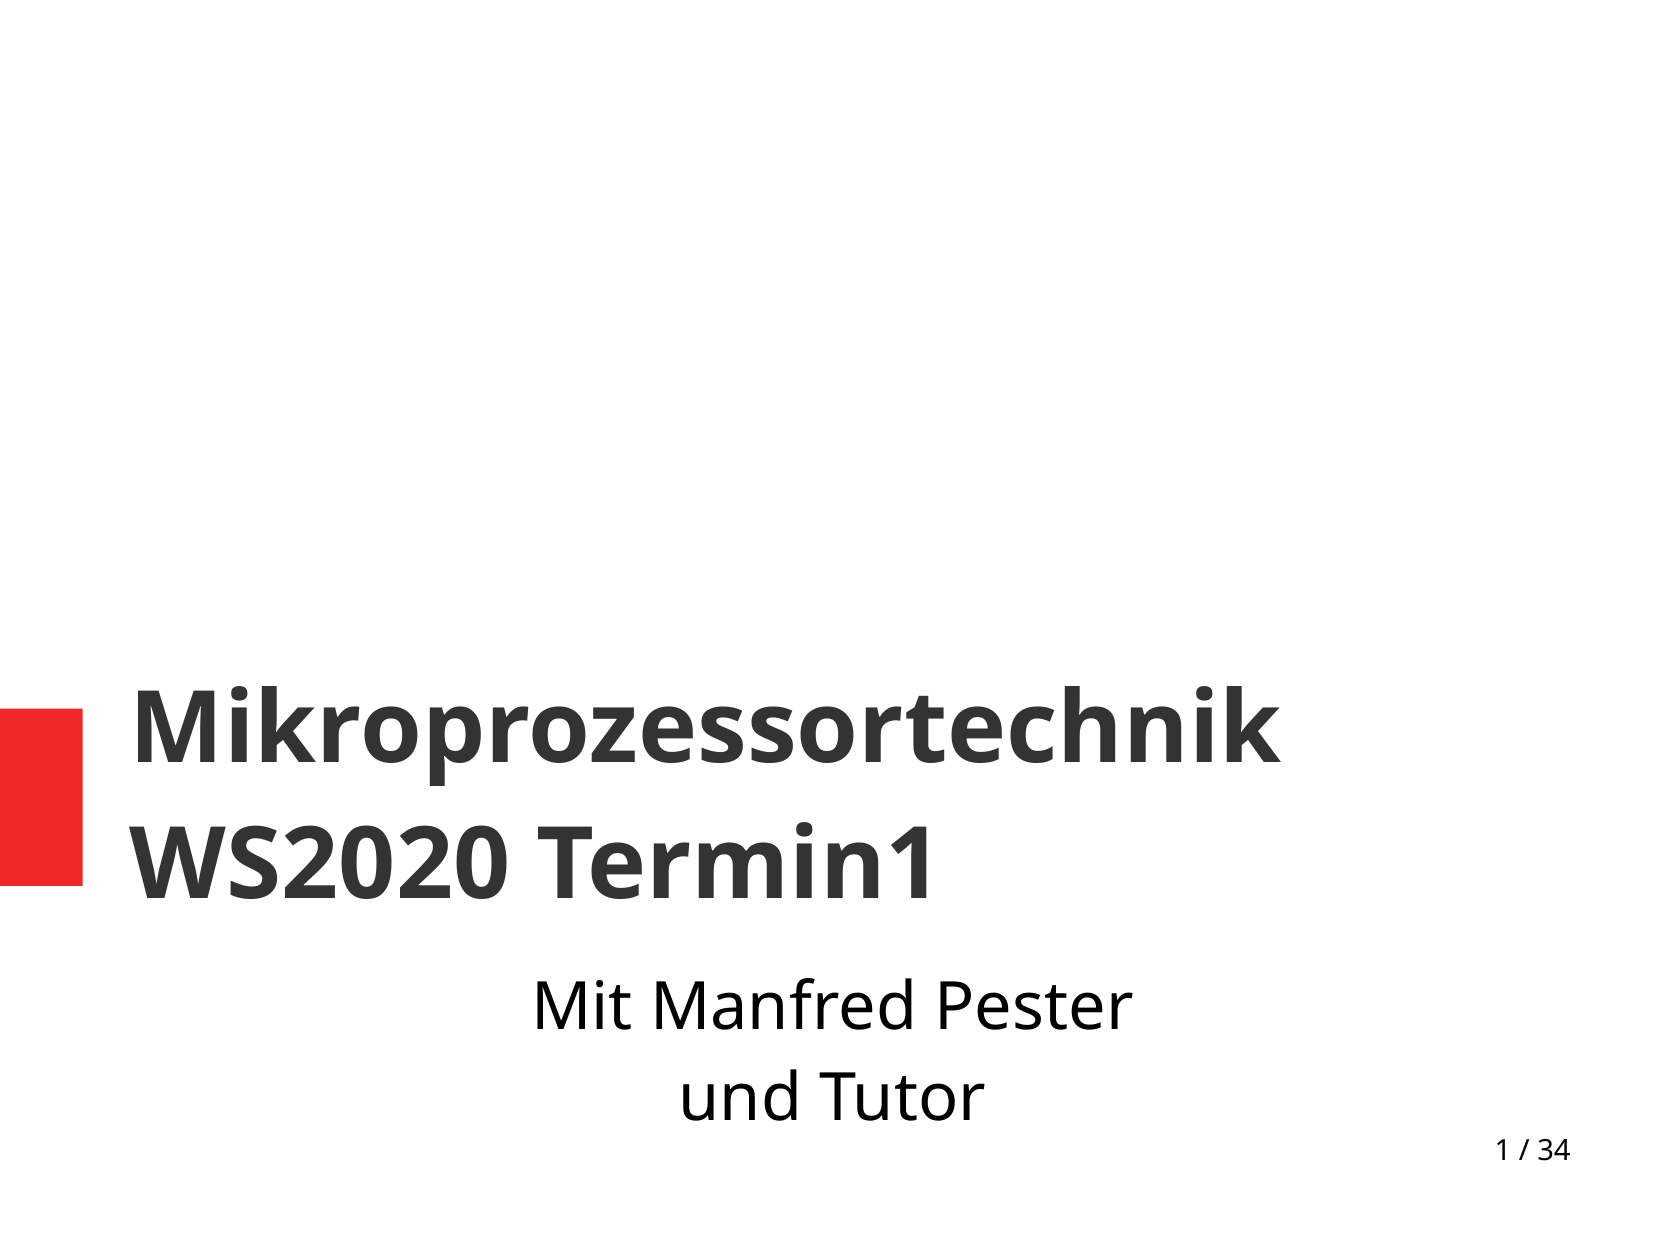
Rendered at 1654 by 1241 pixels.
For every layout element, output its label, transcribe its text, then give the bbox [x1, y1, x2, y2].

subtitle Mit Manfred Pester und Tutor [129, 968, 1536, 1130]
title Mikroprozessortechnik WS2020 Termin1 [129, 655, 1536, 928]
